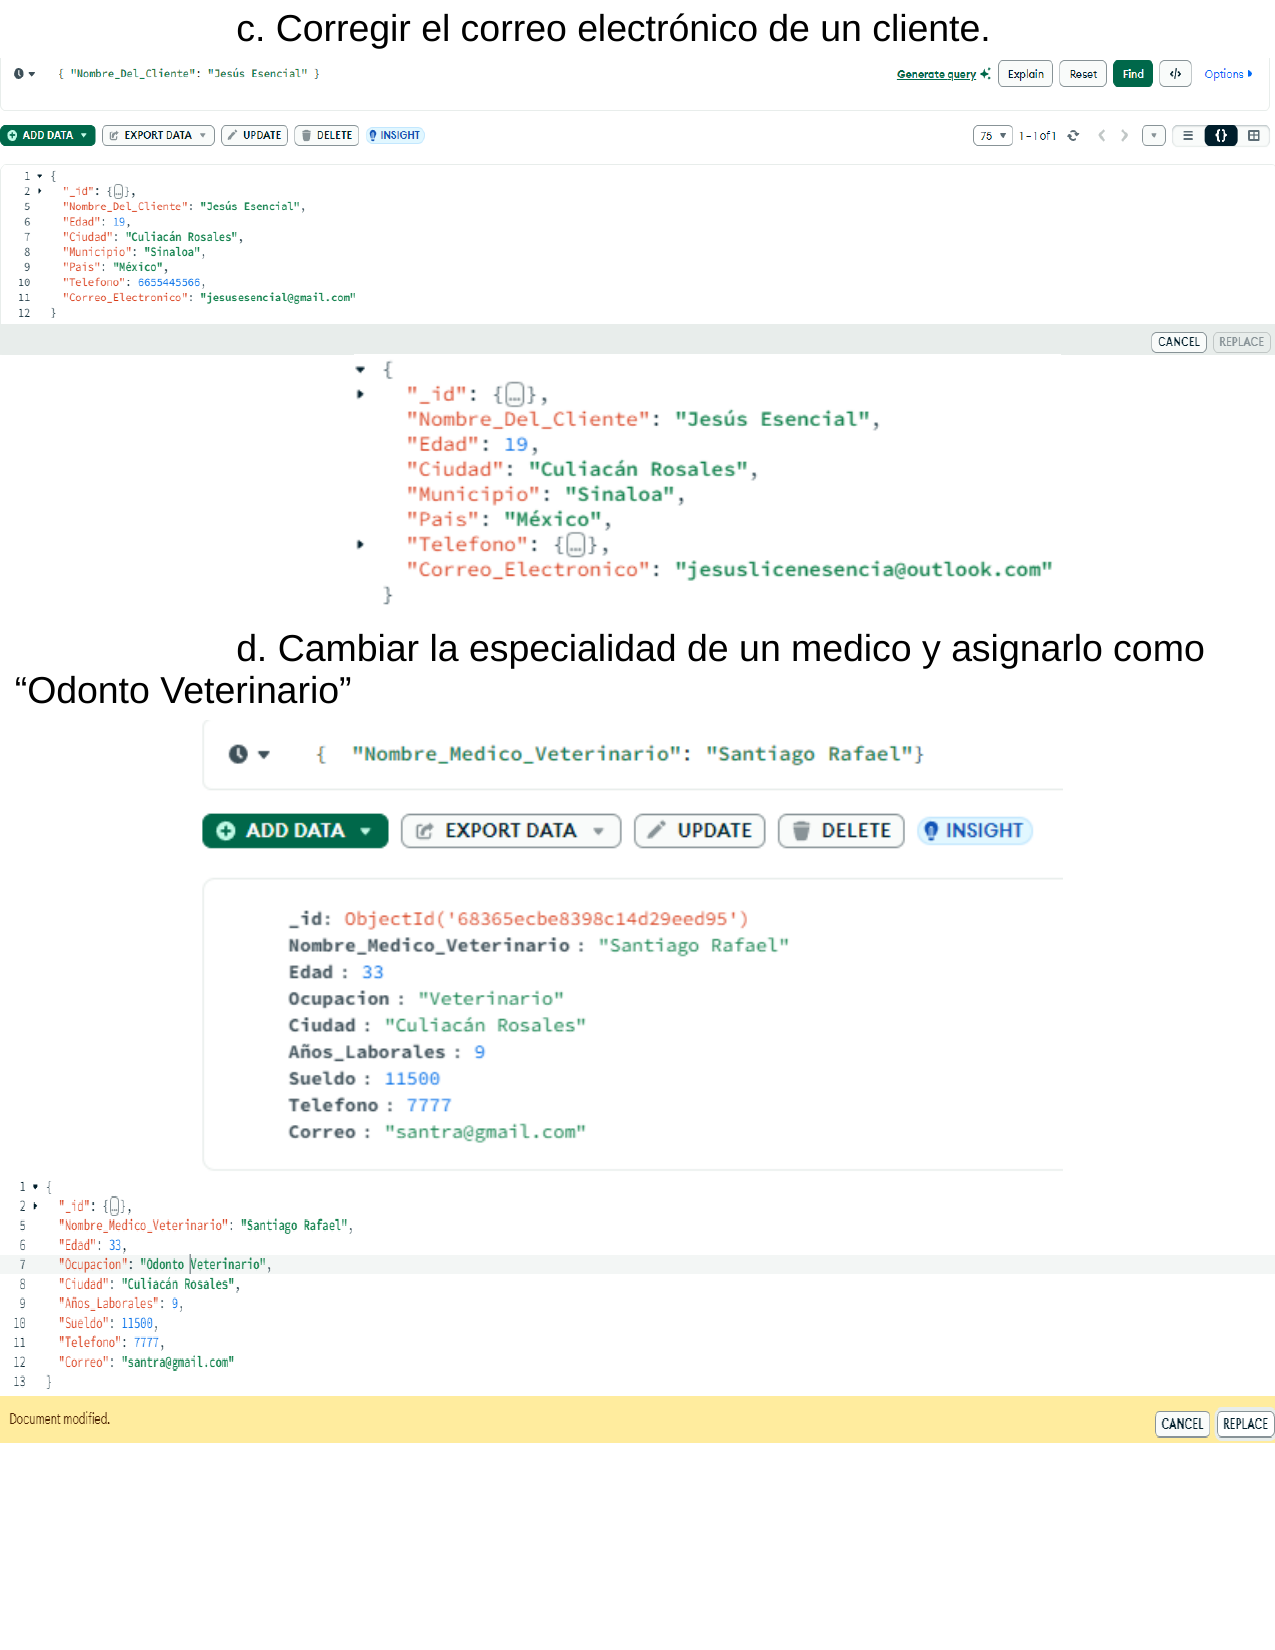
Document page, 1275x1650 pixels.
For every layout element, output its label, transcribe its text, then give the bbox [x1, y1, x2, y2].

text_box d. Cambiar la especialidad de un medico y asignarlo como “Odonto Veterinario” [0, 620, 1275, 719]
text_box c. Corregir el correo electrónico de un cliente. [0, 0, 1275, 58]
picture [0, 58, 1275, 606]
picture [0, 720, 1275, 1443]
